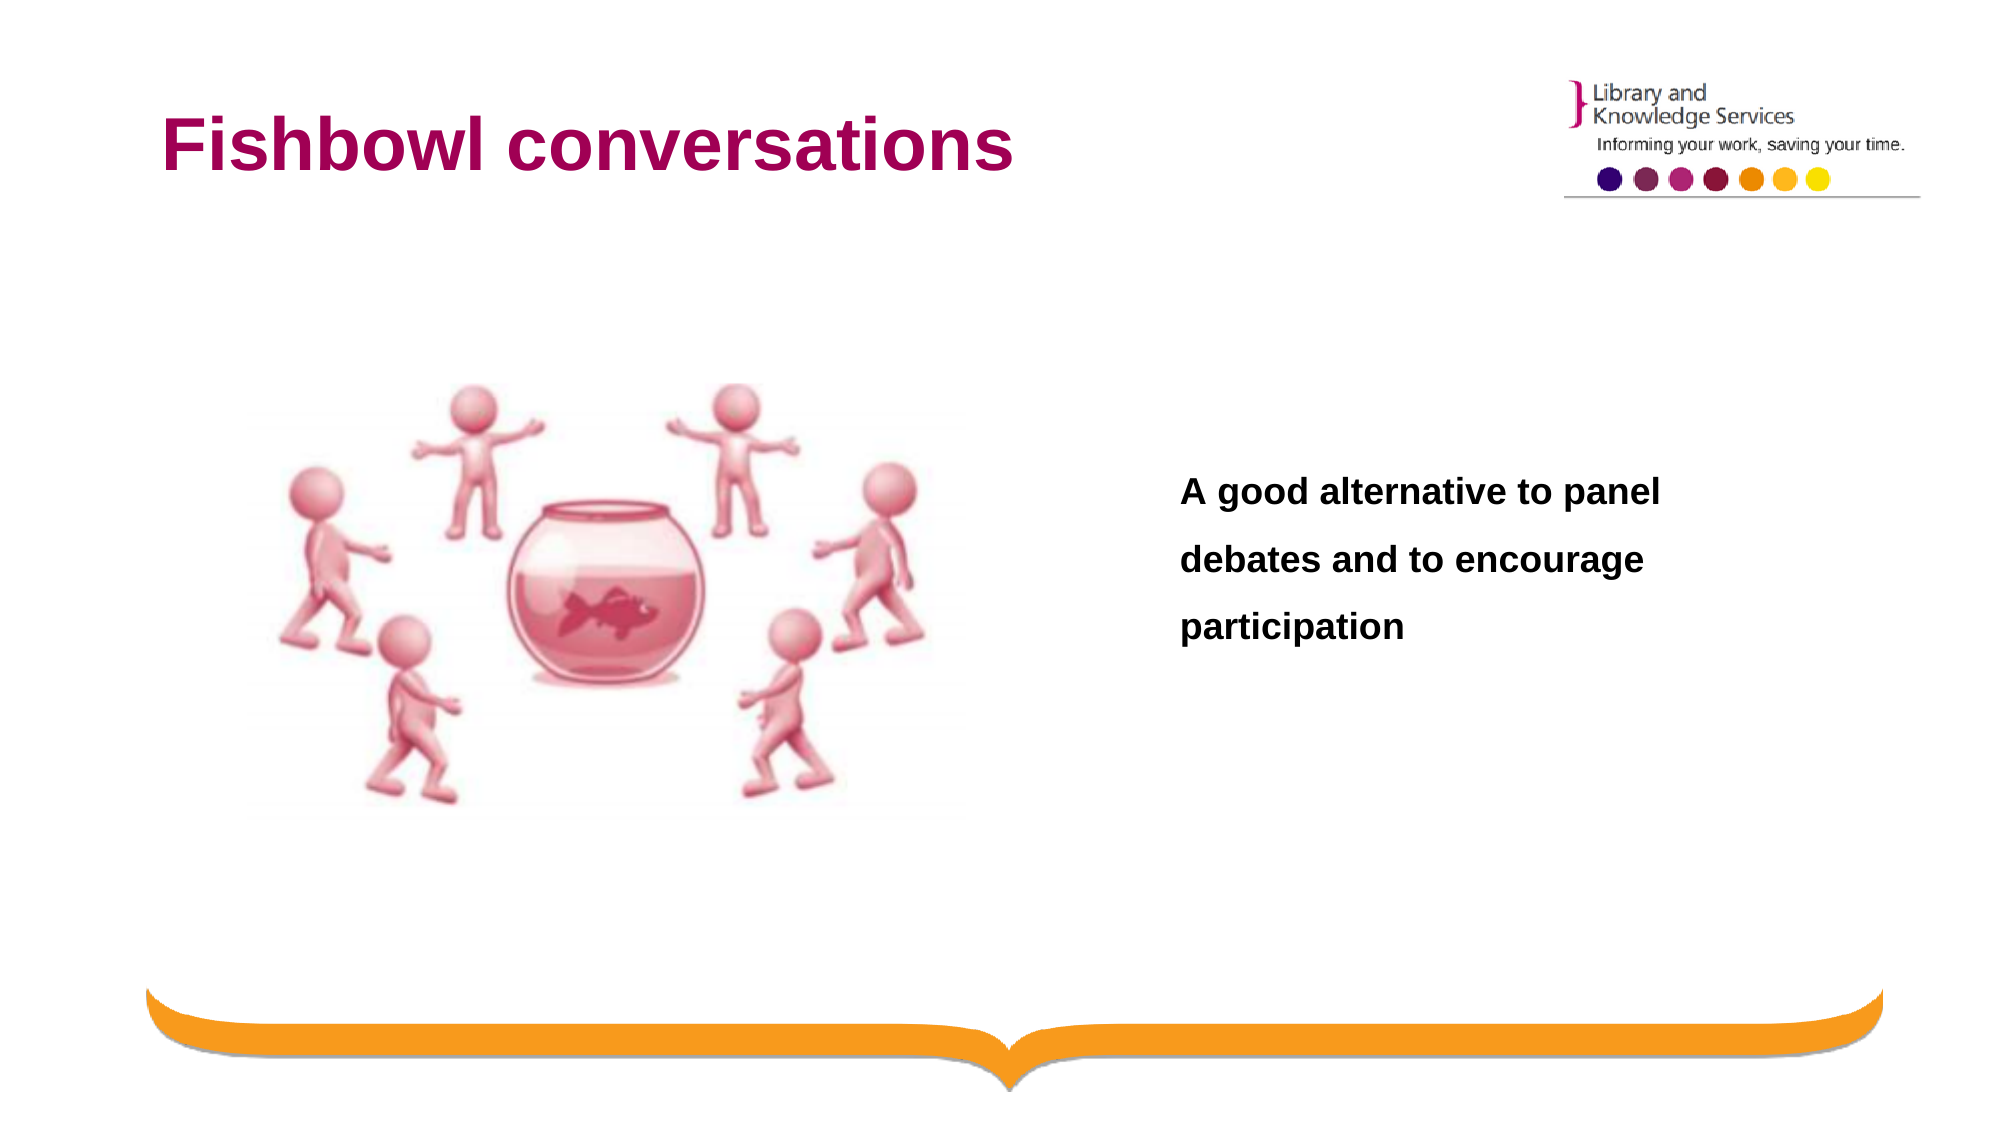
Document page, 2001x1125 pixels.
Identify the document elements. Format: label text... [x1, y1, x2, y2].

title Fishbowl conversations [146, 47, 1287, 195]
picture [247, 352, 988, 829]
picture [1564, 76, 1923, 196]
picture [146, 985, 1883, 1088]
text_box A good alternative to panel debates and to encourage participation [1165, 437, 1748, 649]
